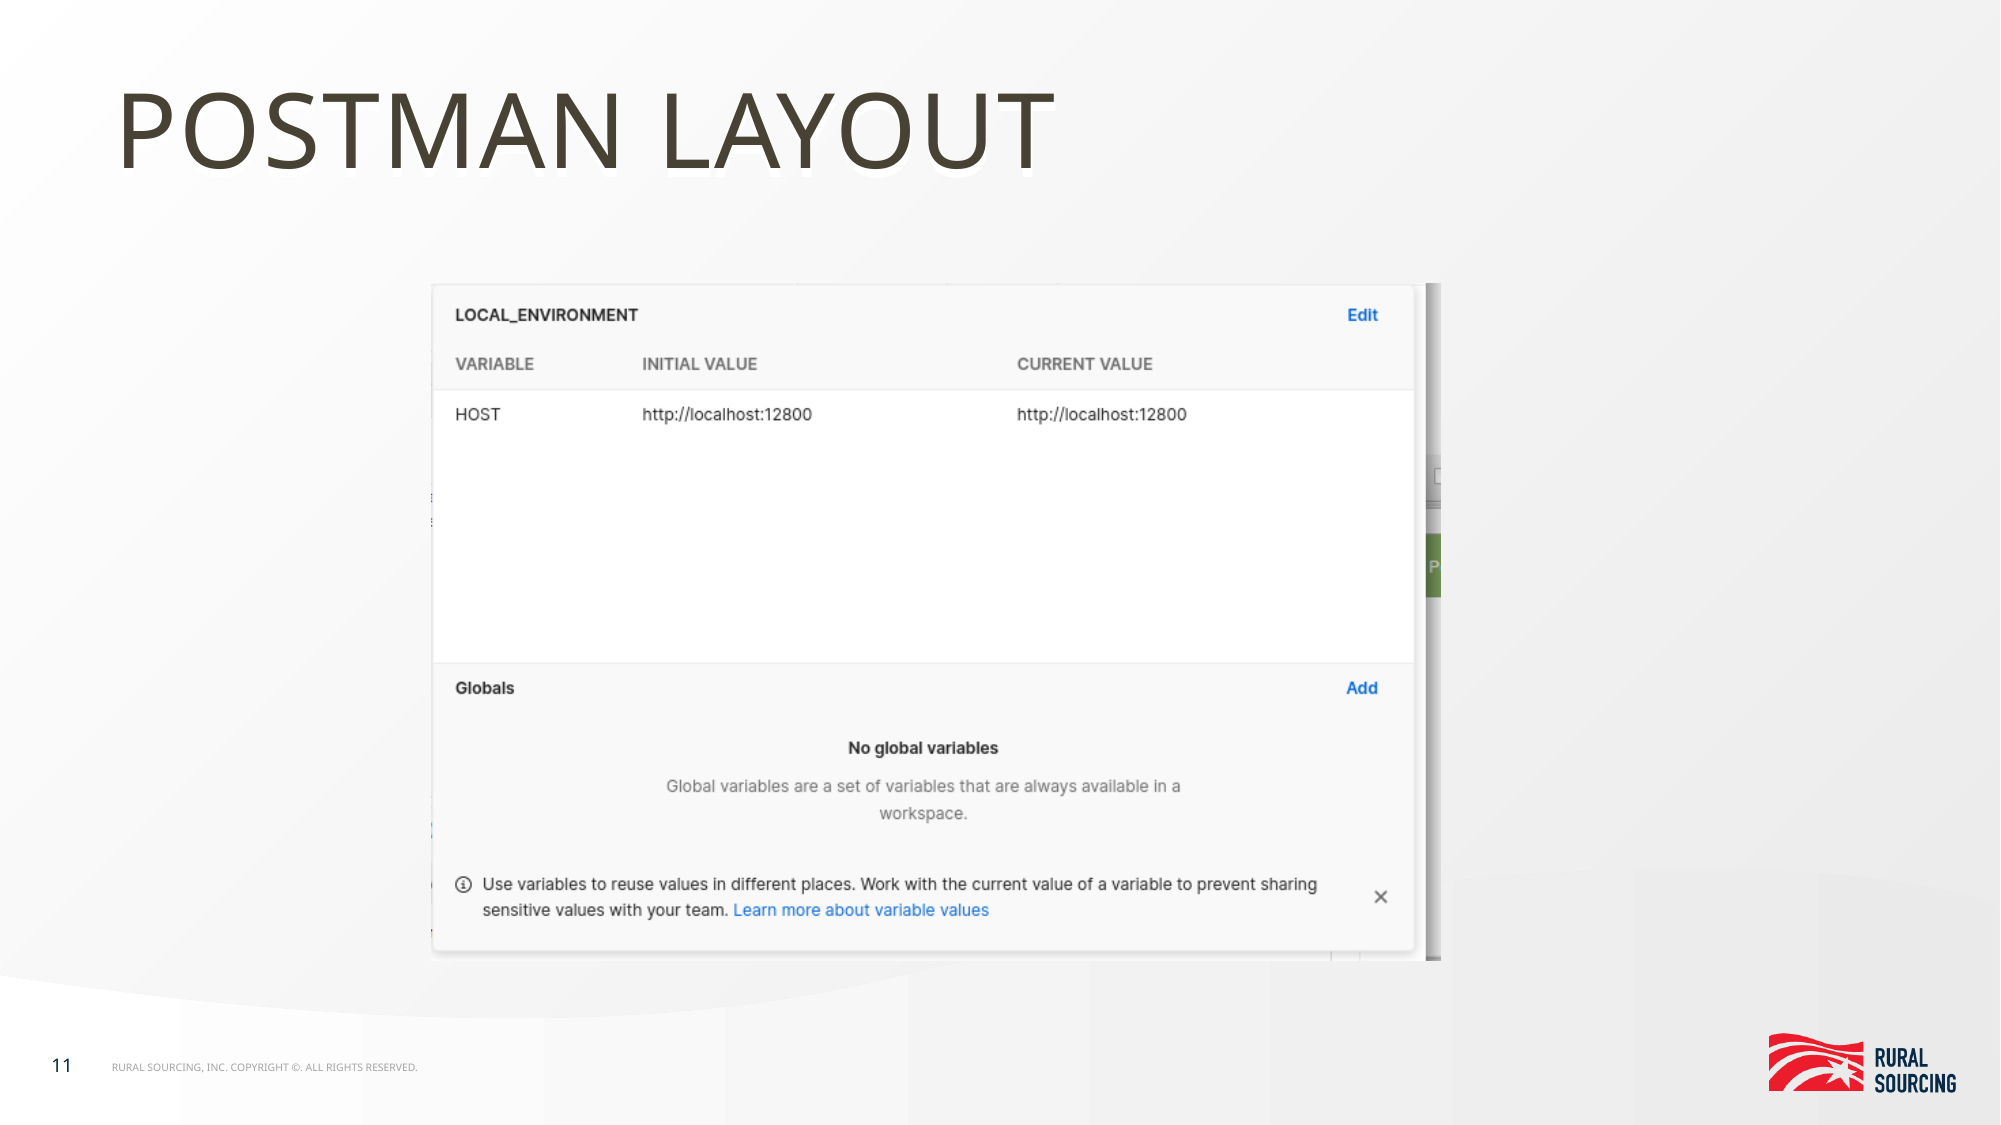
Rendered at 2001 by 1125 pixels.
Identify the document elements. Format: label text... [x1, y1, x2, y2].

picture [431, 283, 1441, 961]
picture [1769, 1033, 1956, 1093]
title postman layout [99, 44, 1900, 233]
